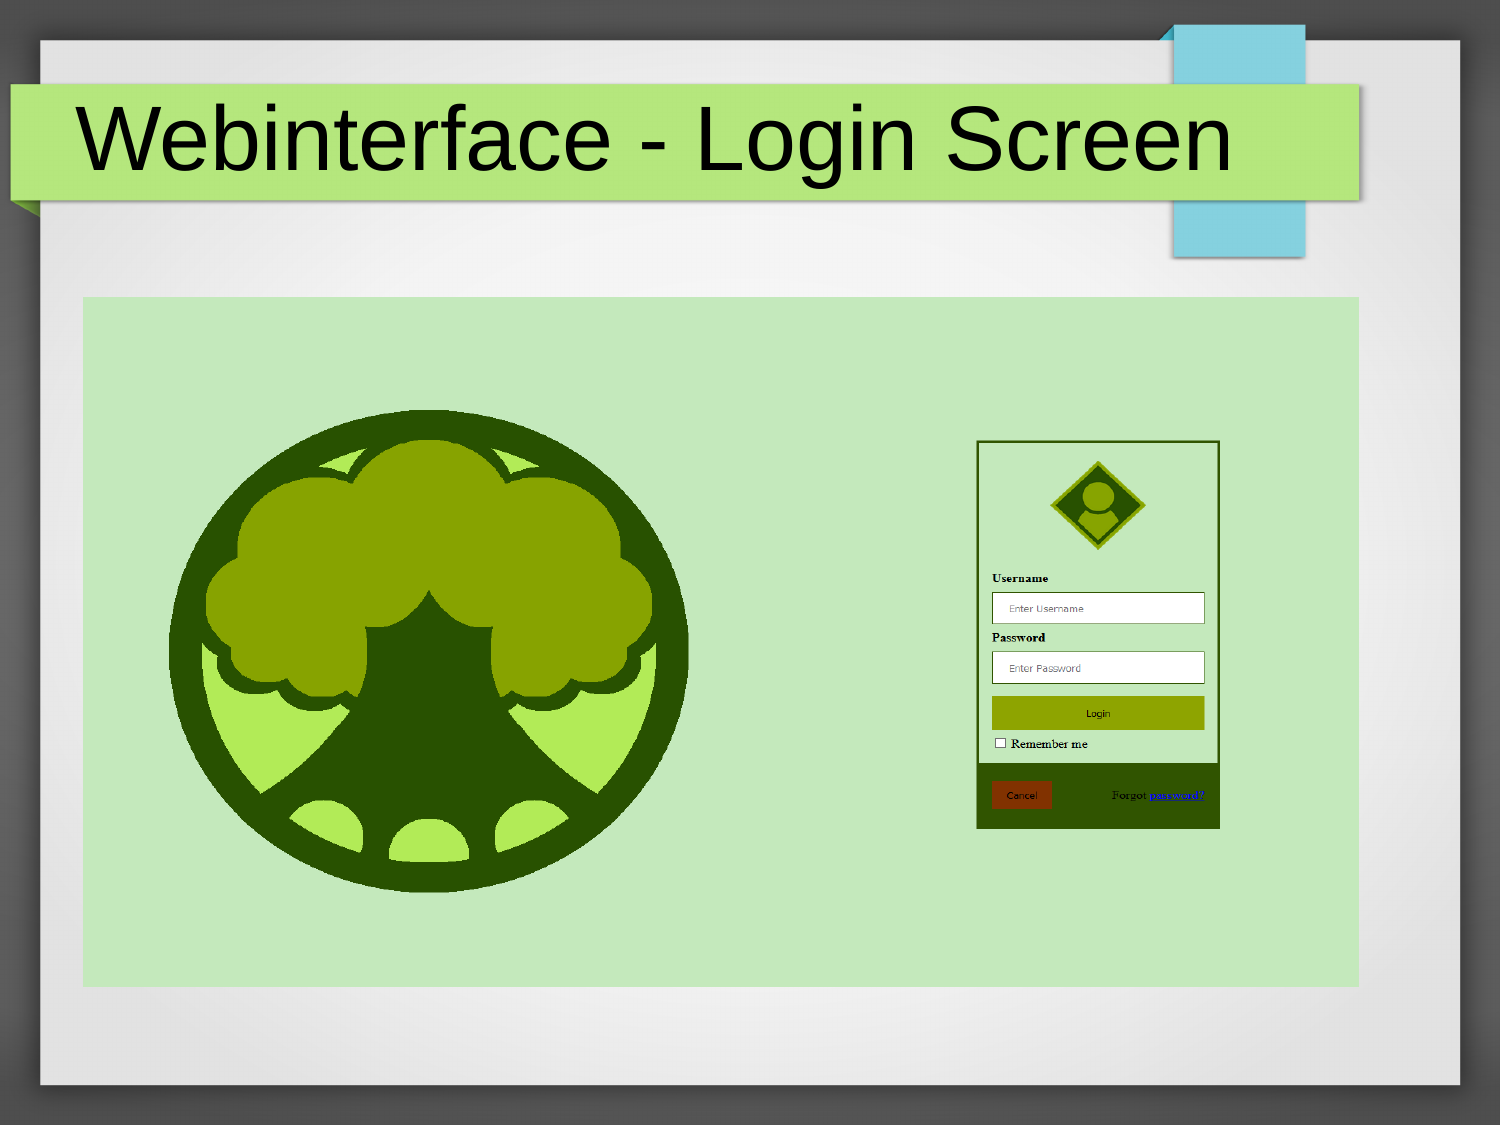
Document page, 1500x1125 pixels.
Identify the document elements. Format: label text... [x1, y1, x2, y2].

title Webinterface - Login Screen [75, 44, 1425, 233]
picture [0, 0, 1500, 1125]
